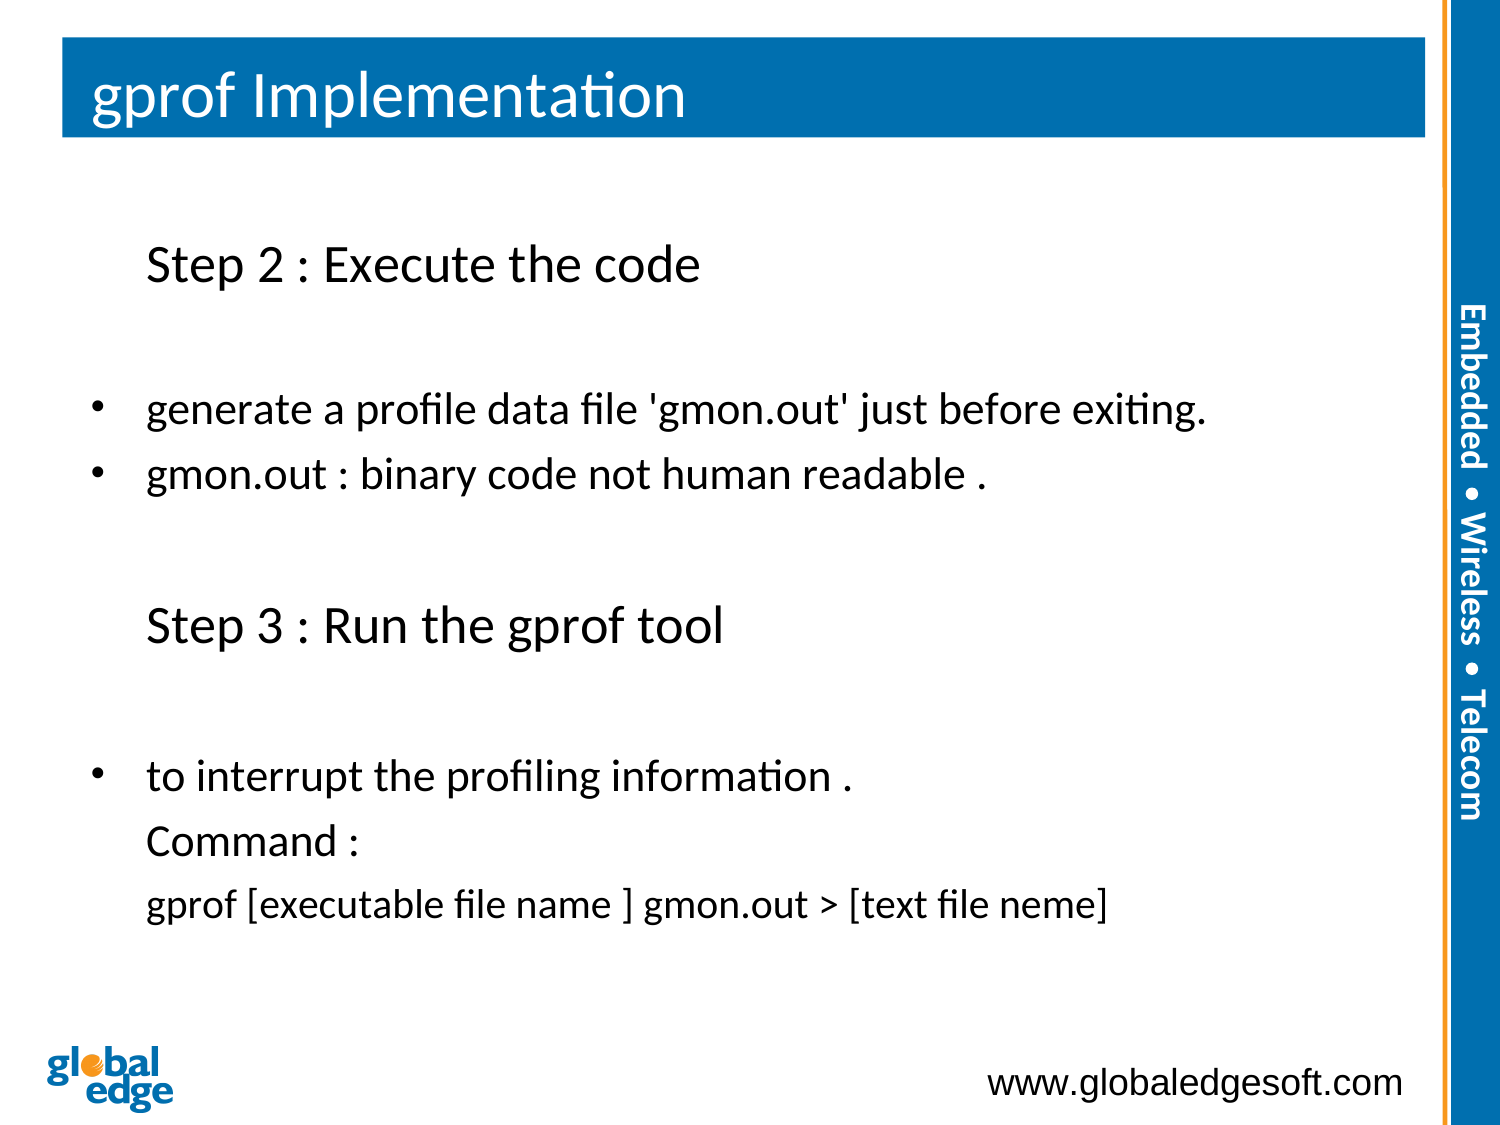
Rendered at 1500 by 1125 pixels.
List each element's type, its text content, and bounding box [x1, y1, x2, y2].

picture [34, 1034, 185, 1125]
title gprof Implementation [76, 37, 1426, 225]
list Step 2 : Execute the code generate a profile data file 'gmon.out' just before exiting. gmon.out : binary code not human readable . Step 3 : Run the gprof tool to interrupt the profiling information . Command : gprof [executable file name ] gmon.out > [text file neme] [75, 149, 1424, 1113]
